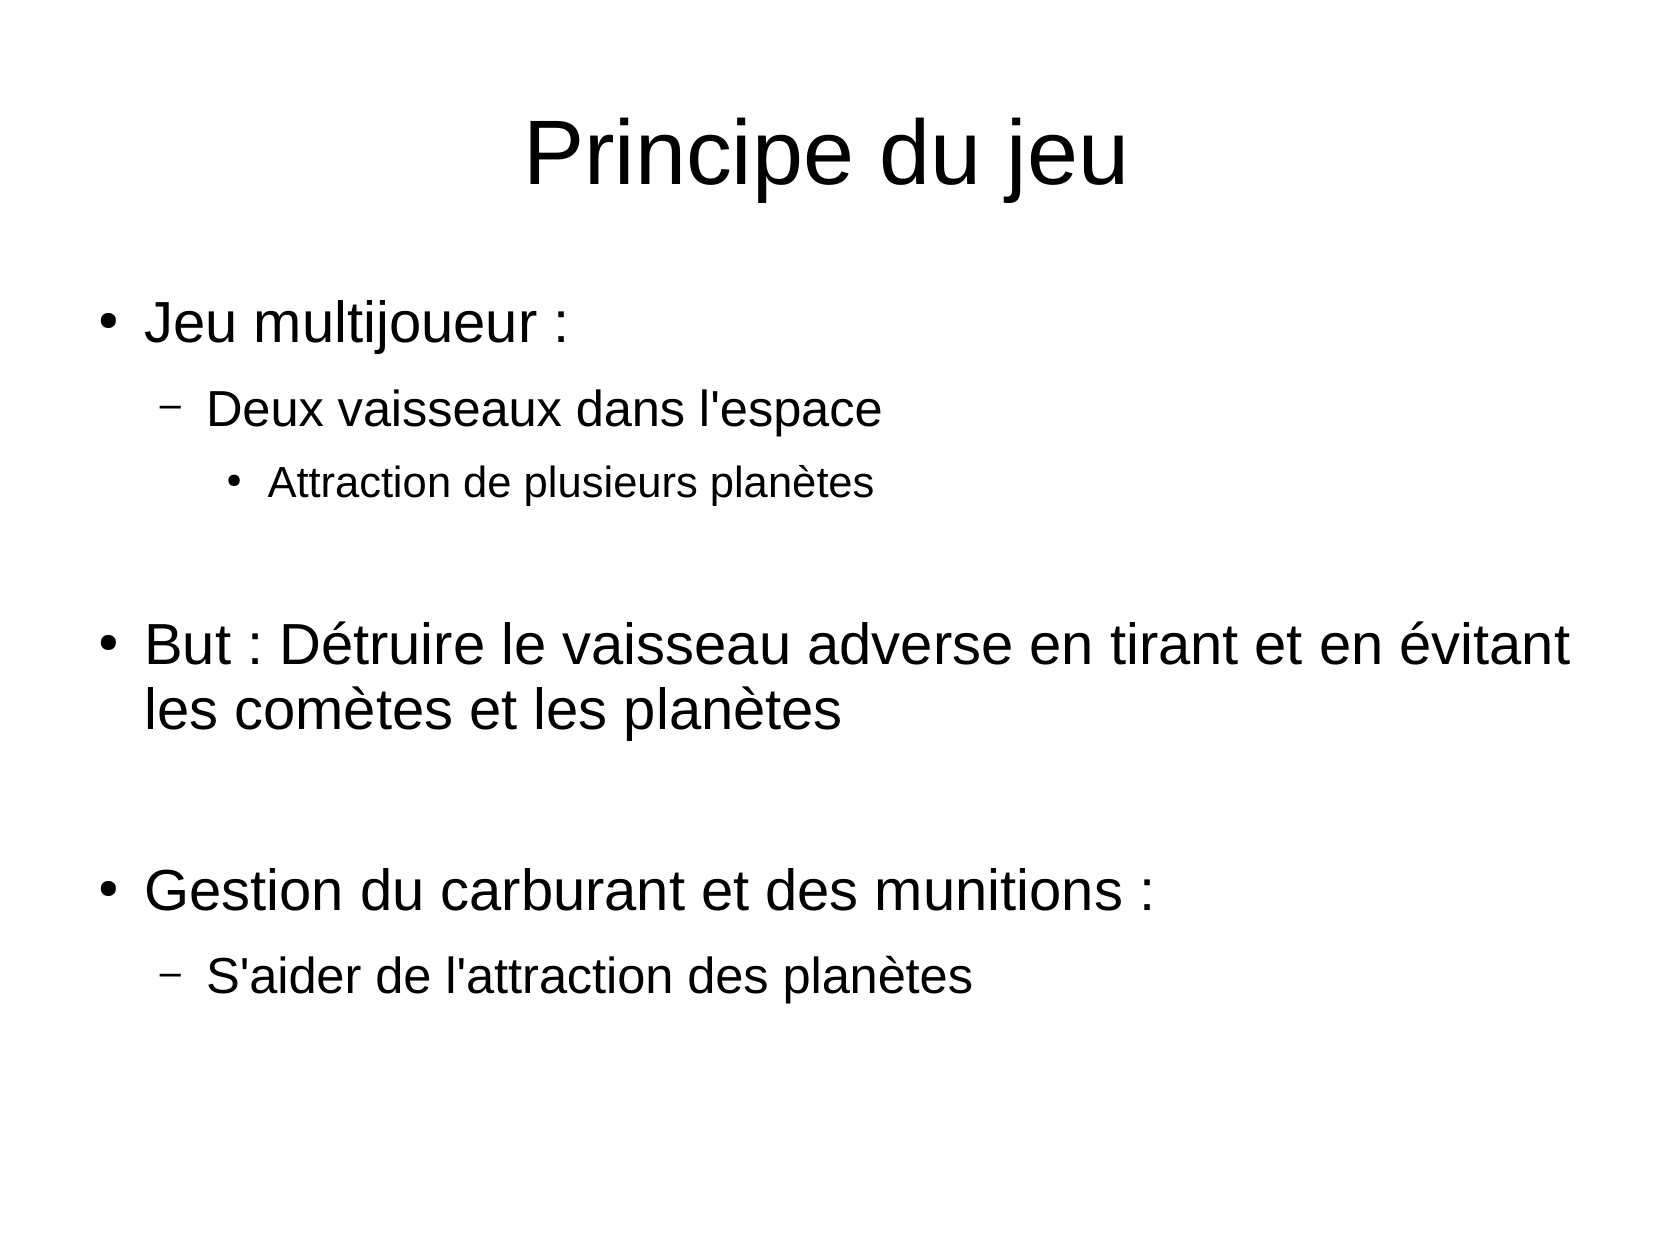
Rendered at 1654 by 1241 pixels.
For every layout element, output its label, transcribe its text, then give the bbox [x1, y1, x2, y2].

title Principe du jeu [82, 49, 1571, 257]
list Jeu multijoueur : Deux vaisseaux dans l'espace Attraction de plusieurs planètes But : Détruire le vaisseau adverse en tirant et en évitant les comètes et les planètes Gestion du carburant et des munitions : S'aider de l'attraction des planètes [82, 290, 1571, 1010]
